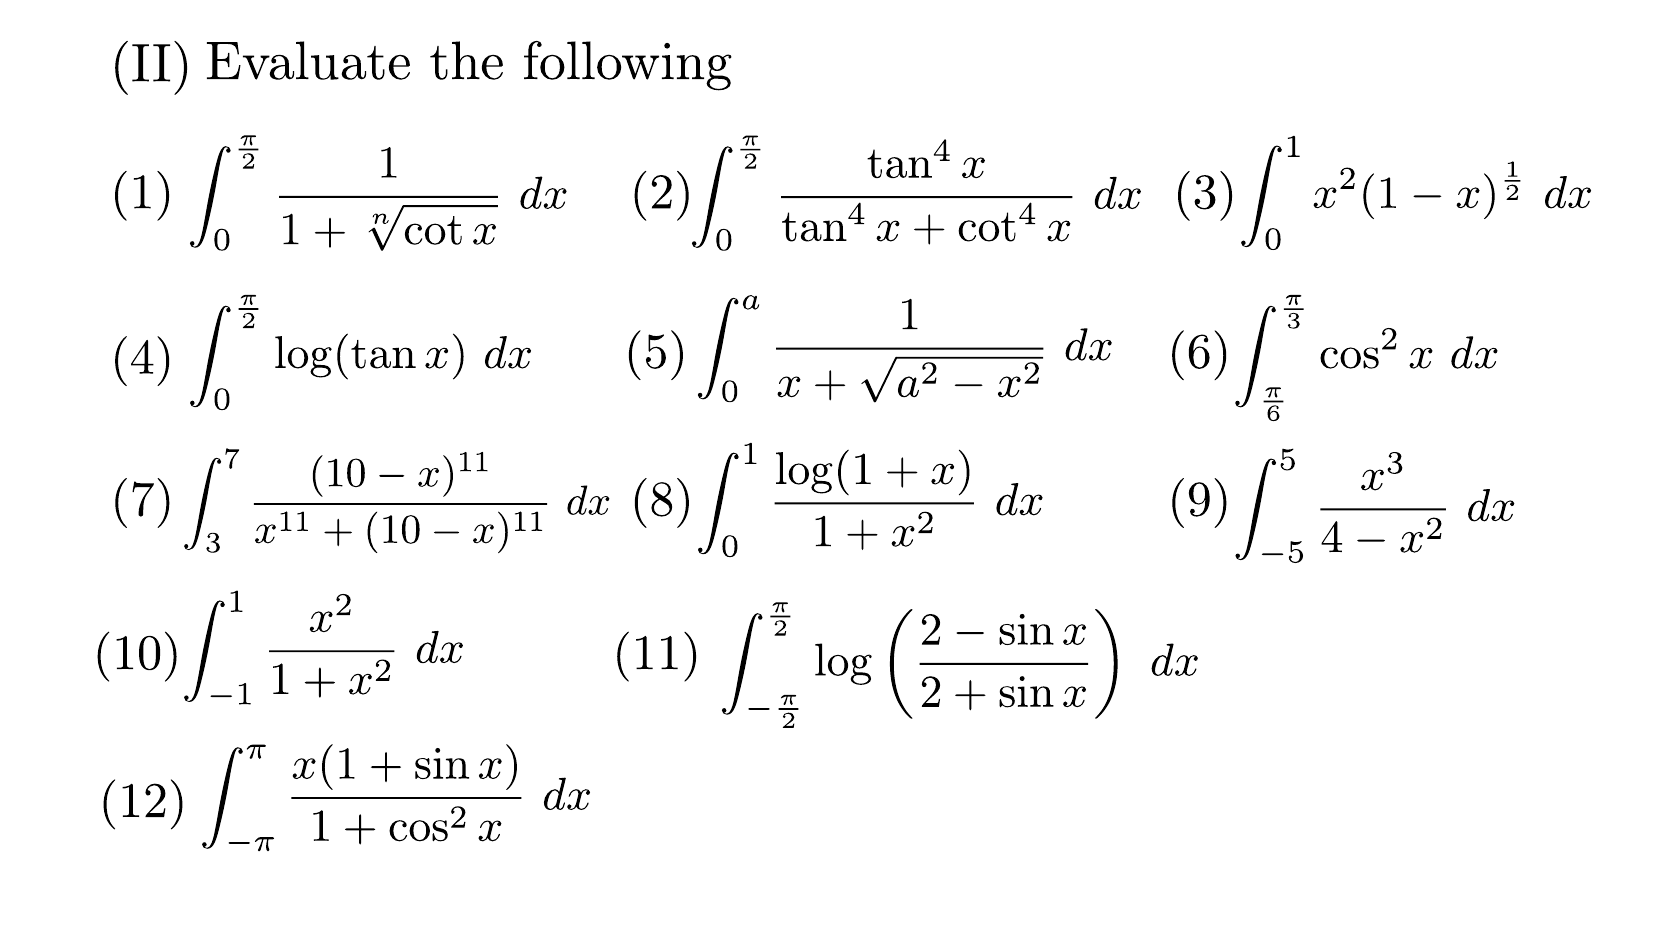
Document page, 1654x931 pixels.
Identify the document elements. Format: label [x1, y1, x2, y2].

text_box [112, 40, 188, 95]
text_box [201, 744, 591, 852]
text_box [697, 295, 1112, 403]
text_box [1235, 448, 1515, 564]
text_box [112, 336, 170, 387]
text_box [95, 631, 177, 682]
text_box [1240, 135, 1592, 251]
text_box [1169, 330, 1227, 381]
text_box [1169, 478, 1227, 528]
text_box [206, 40, 732, 91]
text_box [112, 170, 170, 221]
text_box [1234, 294, 1498, 422]
text_box [101, 779, 183, 830]
text_box [632, 477, 689, 528]
text_box [626, 330, 683, 381]
text_box [691, 135, 1141, 251]
text_box [632, 170, 689, 221]
text_box [183, 448, 610, 554]
text_box [112, 477, 170, 528]
text_box [189, 294, 532, 411]
text_box [183, 590, 463, 705]
text_box [1175, 170, 1233, 221]
text_box [721, 602, 1198, 728]
text_box [697, 442, 1043, 558]
subtitle [59, 23, 1607, 898]
text_box [614, 631, 697, 682]
text_box [189, 135, 567, 251]
